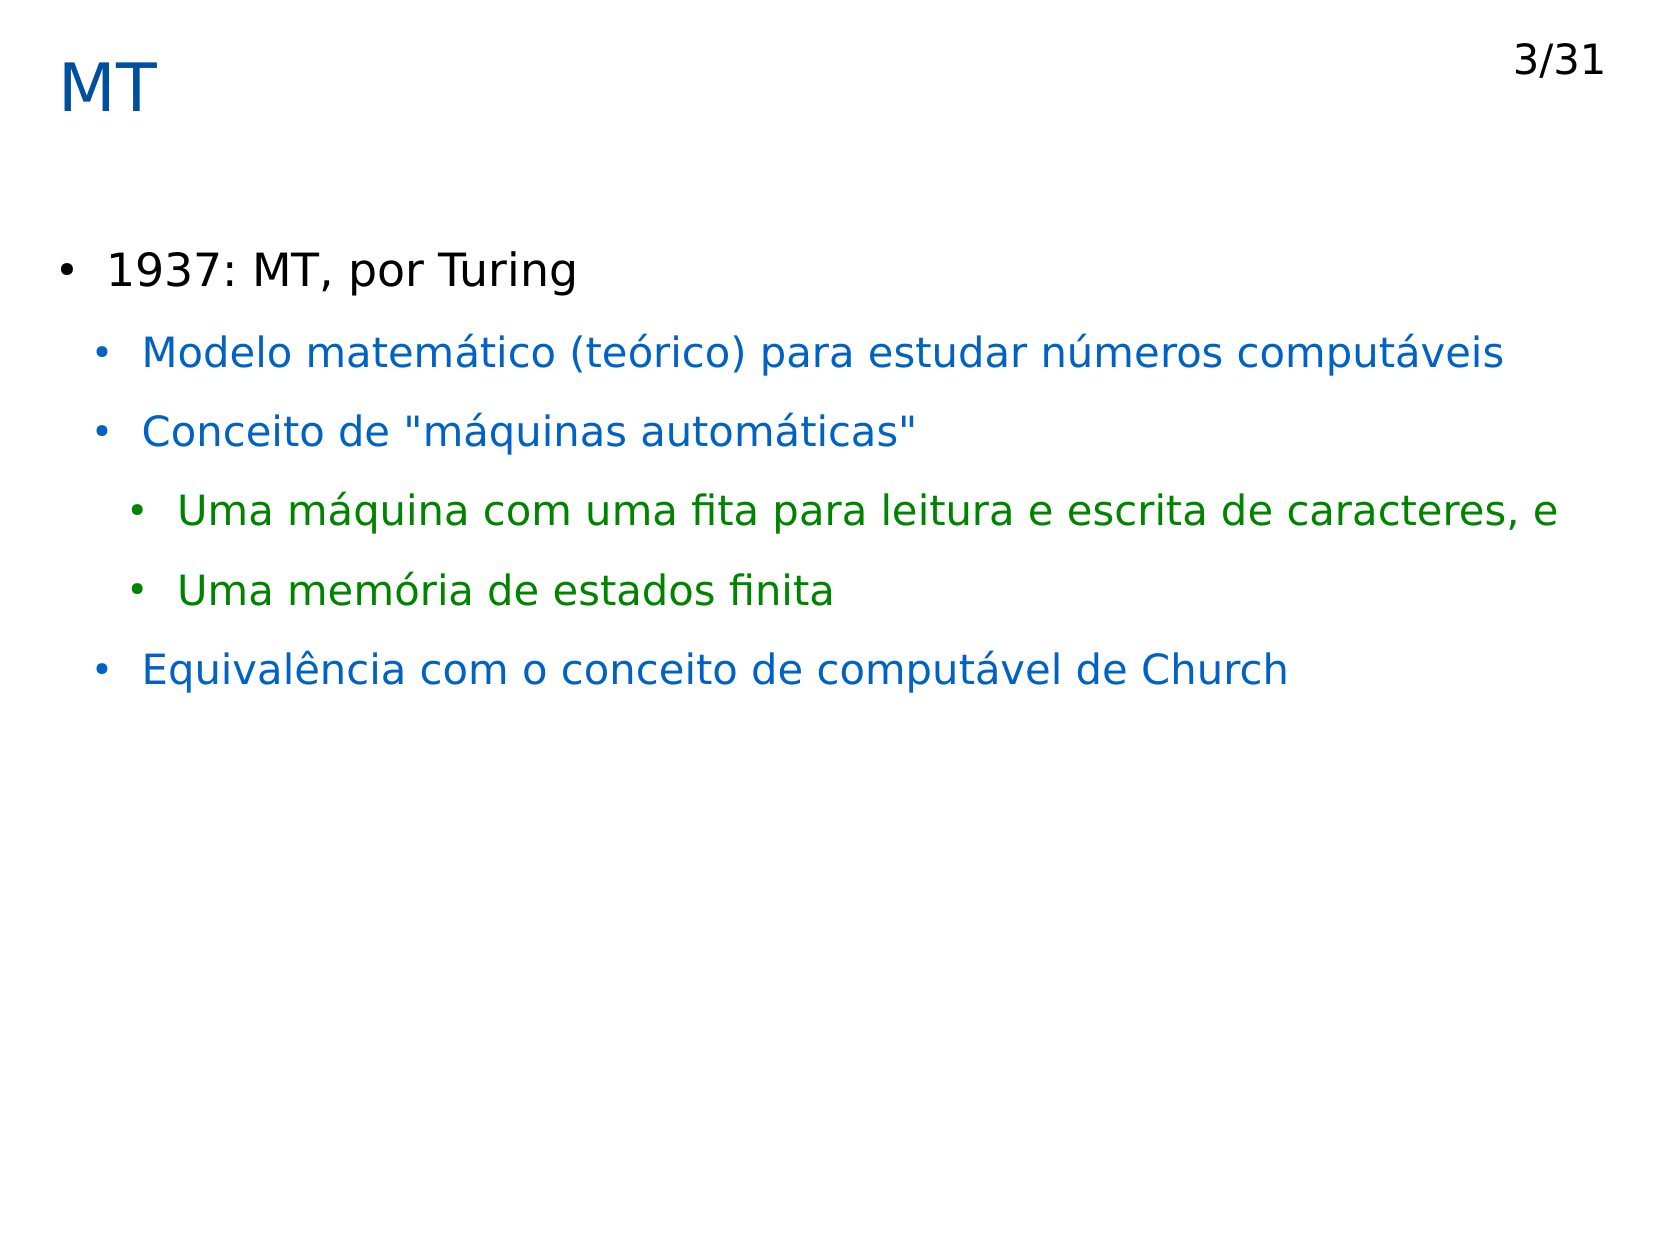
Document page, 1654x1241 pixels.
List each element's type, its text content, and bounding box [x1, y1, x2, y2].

title MT [59, 29, 1625, 148]
list 1937: MT, por Turing Modelo matemático (teórico) para estudar números computáveis Conceito de "máquinas automáticas" Uma máquina com uma fita para leitura e escrita de caracteres, e Uma memória de estados finita Equivalência com o conceito de computável de Church [59, 236, 1595, 1211]
